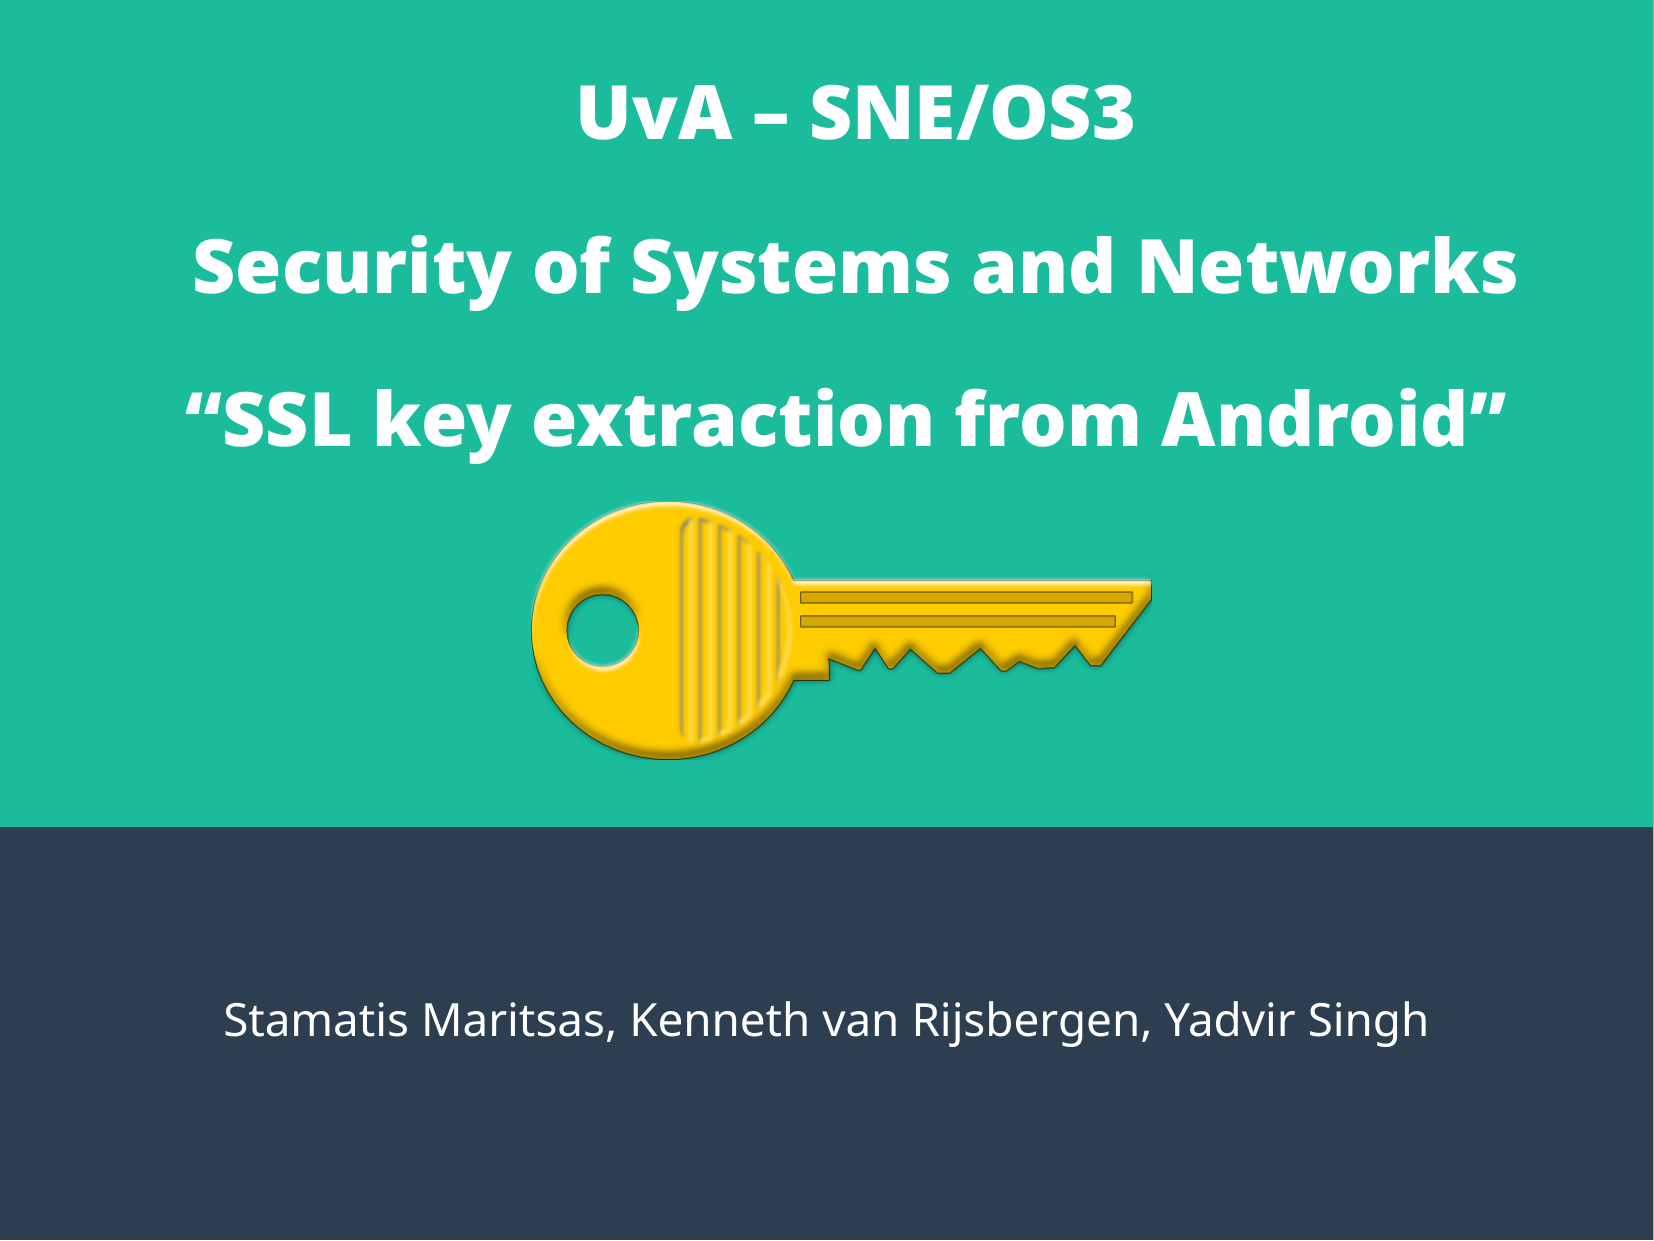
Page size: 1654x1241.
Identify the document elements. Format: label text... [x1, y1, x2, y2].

picture [531, 501, 1152, 760]
title UvA – SNE/OS3 Security of Systems and Networks “SSL key extraction from Android” [88, 63, 1625, 414]
subtitle Stamatis Maritsas, Kenneth van Rijsbergen, Yadvir Singh [59, 856, 1595, 1182]
